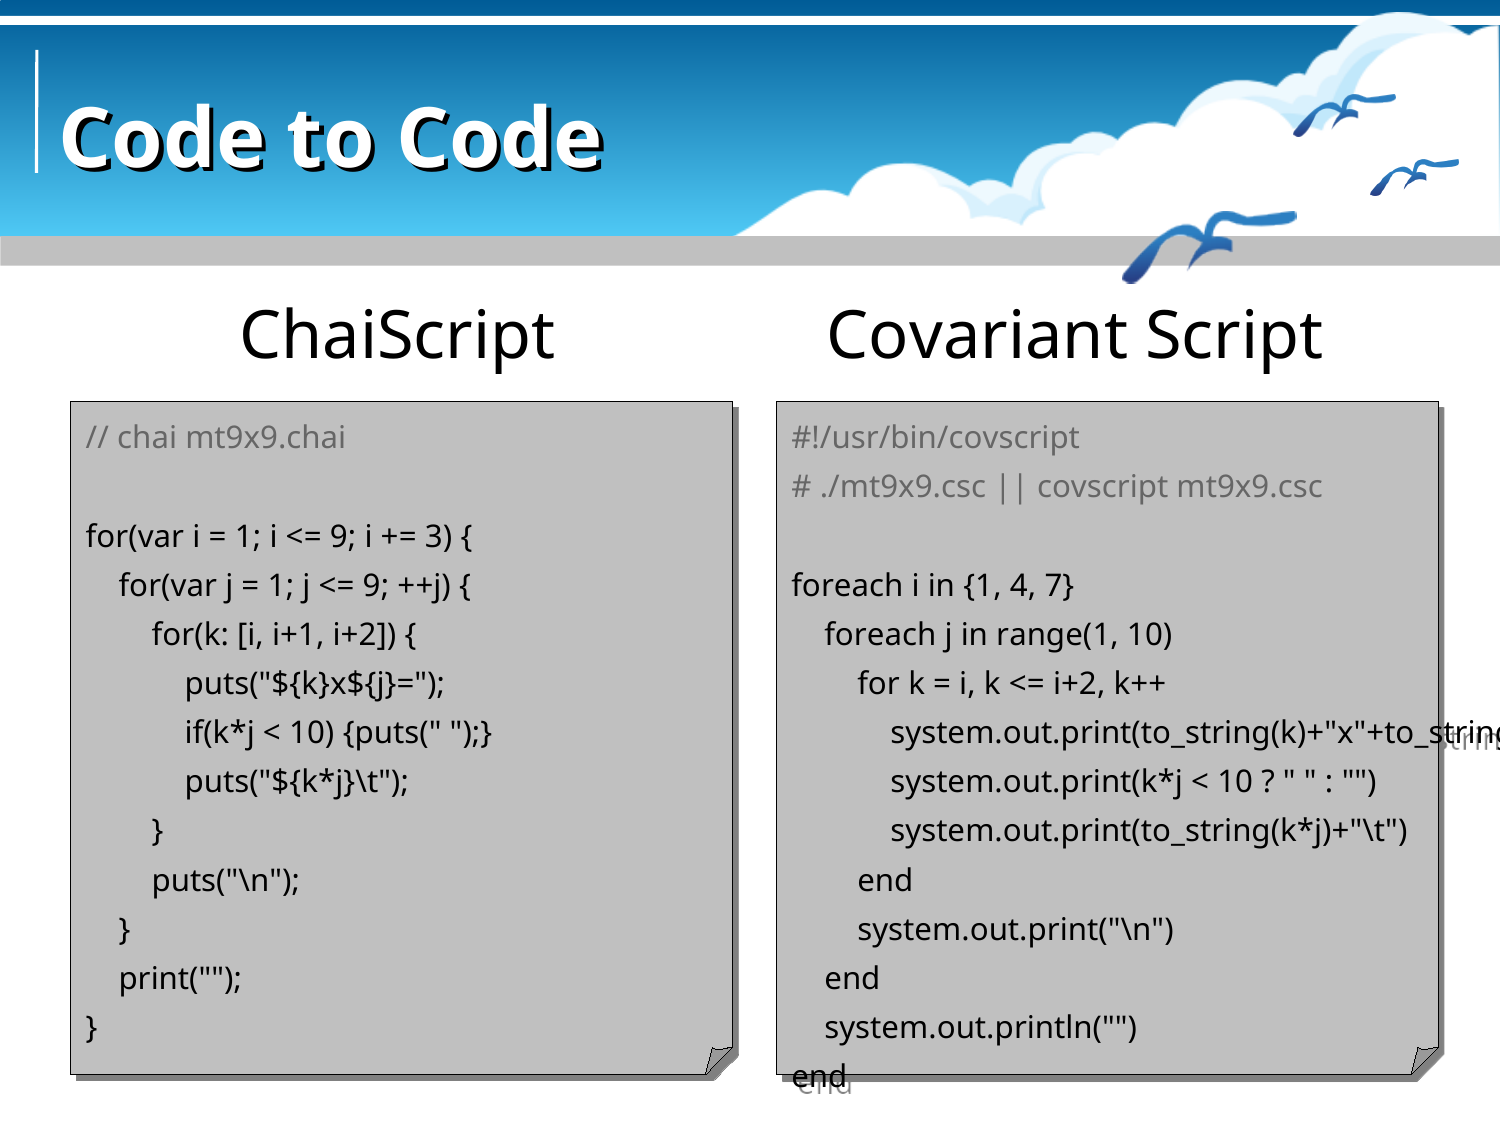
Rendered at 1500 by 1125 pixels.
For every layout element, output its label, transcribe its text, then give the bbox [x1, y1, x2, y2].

text_box #!/usr/bin/covscript # ./mt9x9.csc || covscript mt9x9.csc foreach i in {1, 4, 7} foreach j in range(1, 10) for k = i, k <= i+2, k++ system.out.print(to_string(k)+"x"+to_string(j)+"=") system.out.print(k*j < 10 ? " " : "") system.out.print(to_string(k*j)+"\t") end system.out.print("\n") end system.out.println("") end [776, 401, 1439, 1075]
text_box // chai mt9x9.chai for(var i = 1; i <= 9; i += 3) { for(var j = 1; j <= 9; ++j) { for(k: [i, i+1, i+2]) { puts("${k}x${j}="); if(k*j < 10) {puts(" ");} puts("${k*j}\t"); } puts("\n"); } print(""); } [70, 401, 733, 1075]
title Code to Code [59, 86, 1465, 186]
text_box Covariant Script [812, 283, 1427, 388]
picture [730, 12, 1500, 283]
text_box ChaiScript [224, 283, 626, 388]
